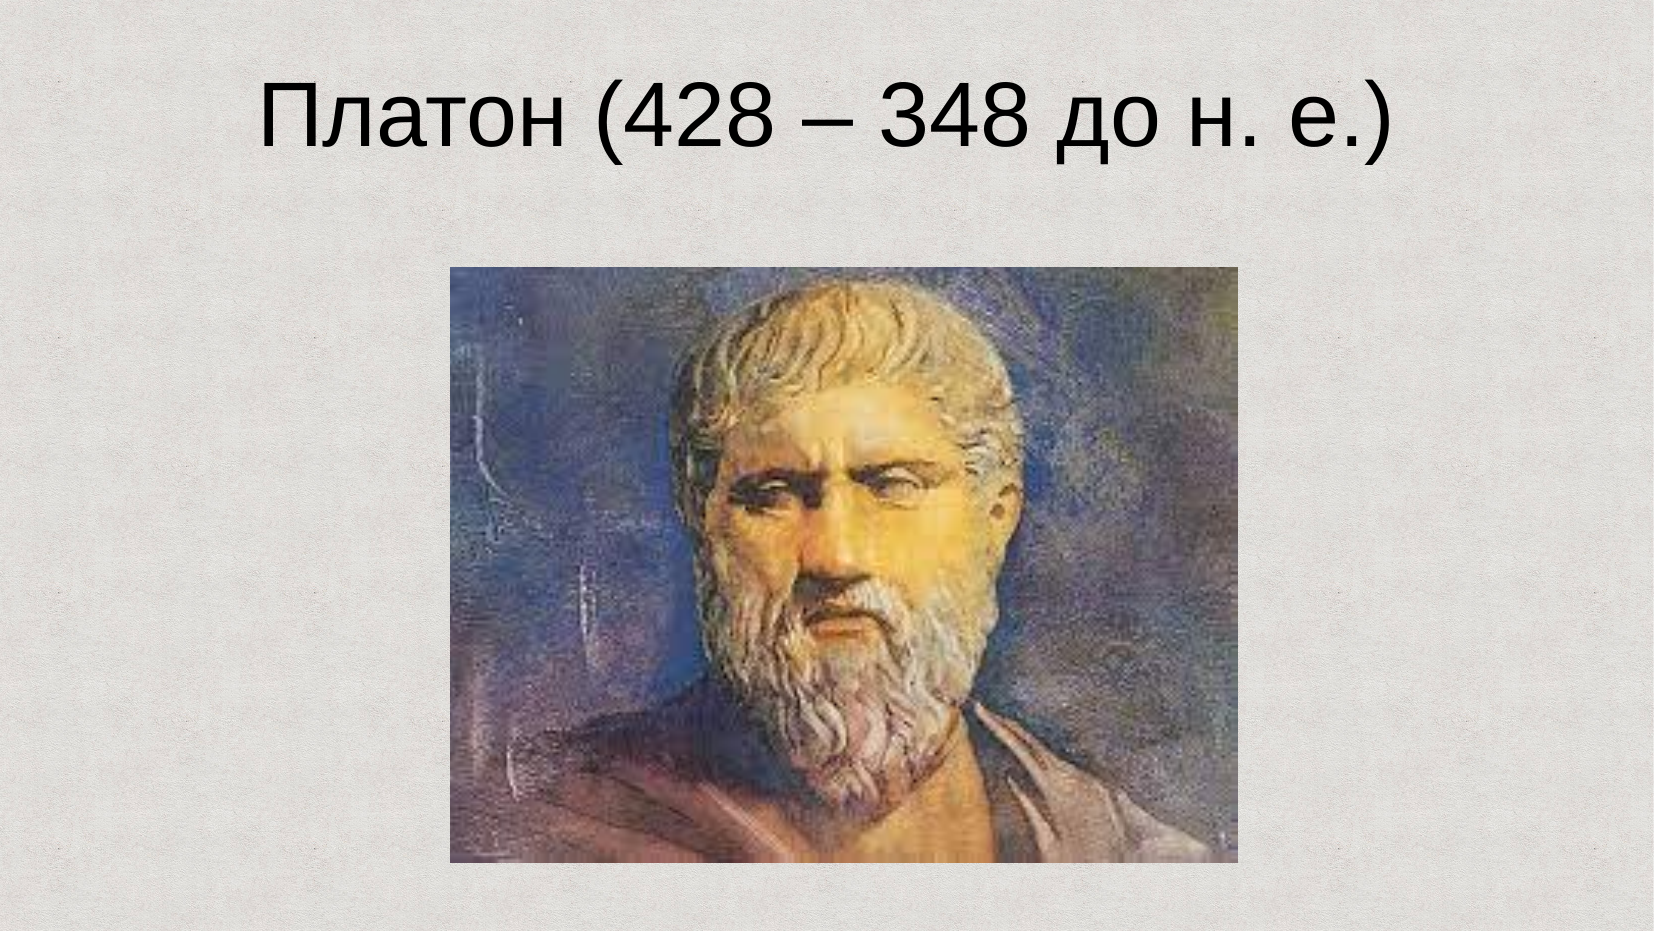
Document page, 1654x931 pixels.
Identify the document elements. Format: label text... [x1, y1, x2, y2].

picture [0, 0, 1654, 931]
title Платон (428 – 348 до н. е.) [82, 37, 1571, 193]
